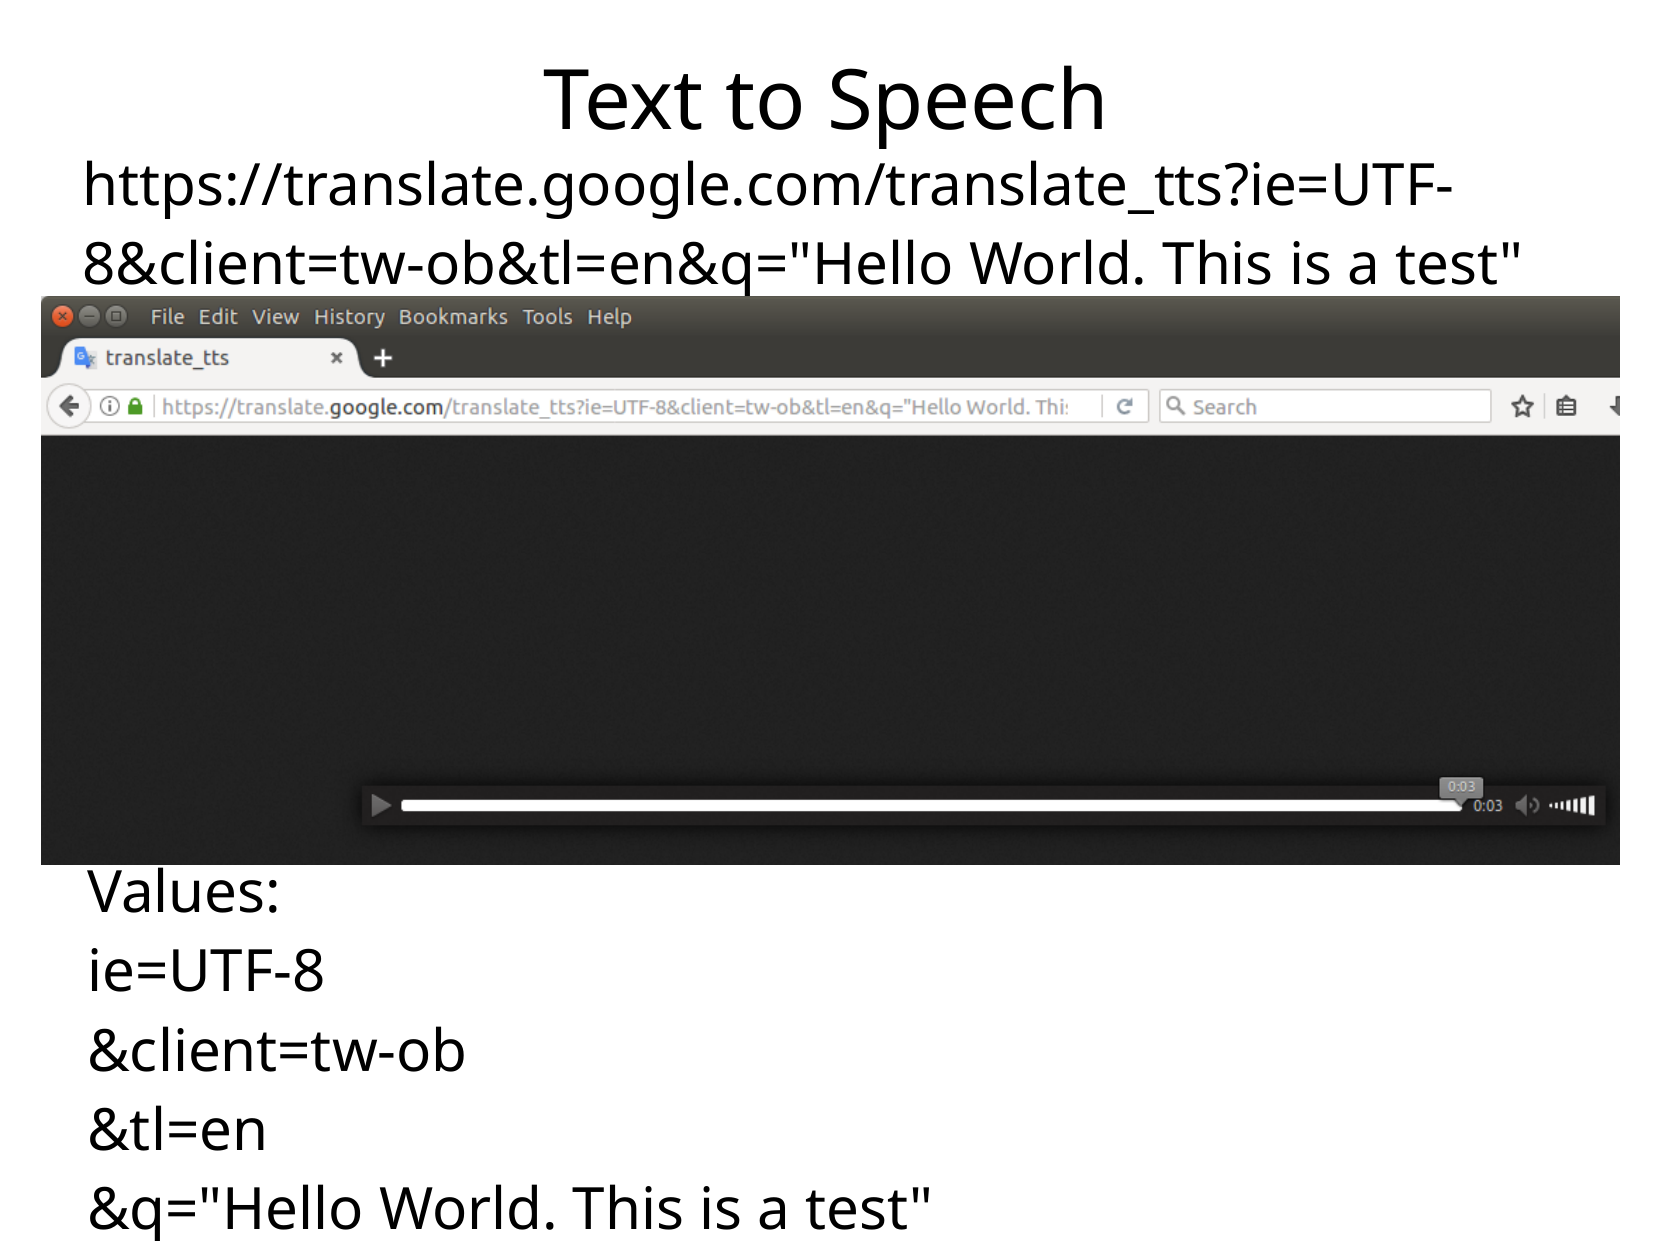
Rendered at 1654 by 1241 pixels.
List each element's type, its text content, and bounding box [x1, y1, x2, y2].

text_box Values: ie=UTF-8 &client=tw-ob &tl=en &q="Hello World. This is a test" [87, 887, 1576, 1210]
title Text to Speech [82, 32, 1571, 139]
subtitle https://translate.google.com/translate_tts?ie=UTF-8&client=tw-ob&tl=en&q="Hello World. This is a test" [82, 139, 1571, 296]
picture [41, 296, 1620, 865]
